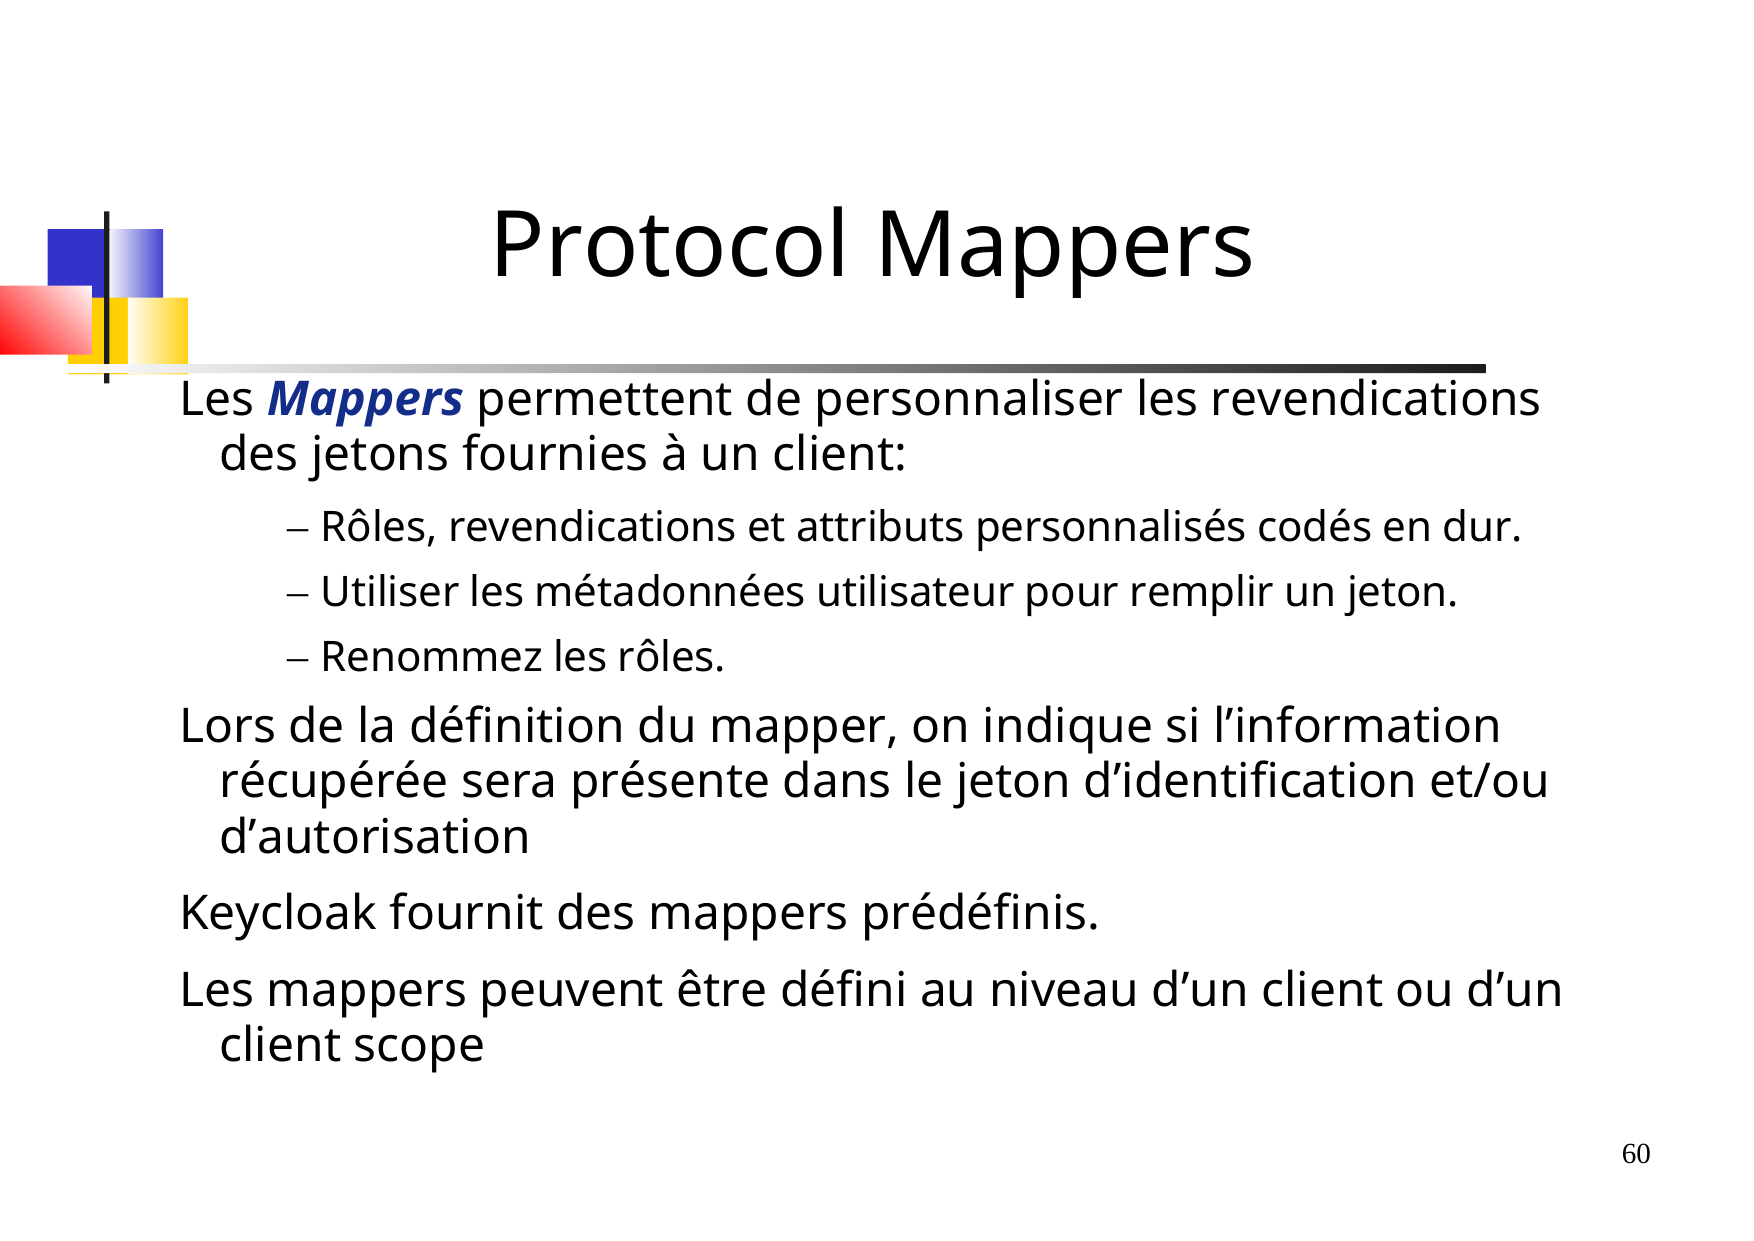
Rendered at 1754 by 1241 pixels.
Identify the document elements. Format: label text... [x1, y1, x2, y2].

title Protocol Mappers [179, 139, 1567, 351]
list Les Mappers permettent de personnaliser les revendications des jetons fournies à un client: Rôles, revendications et attributs personnalisés codés en dur. Utiliser les métadonnées utilisateur pour remplir un jeton. Renommez les rôles. Lors de la définition du mapper, on indique si l’information récupérée sera présente dans le jeton d’identification et/ou d’autorisation Keycloak fournit des mappers prédéfinis. Les mappers peuvent être défini au niveau d’un client ou d’un client scope [179, 371, 1567, 1091]
